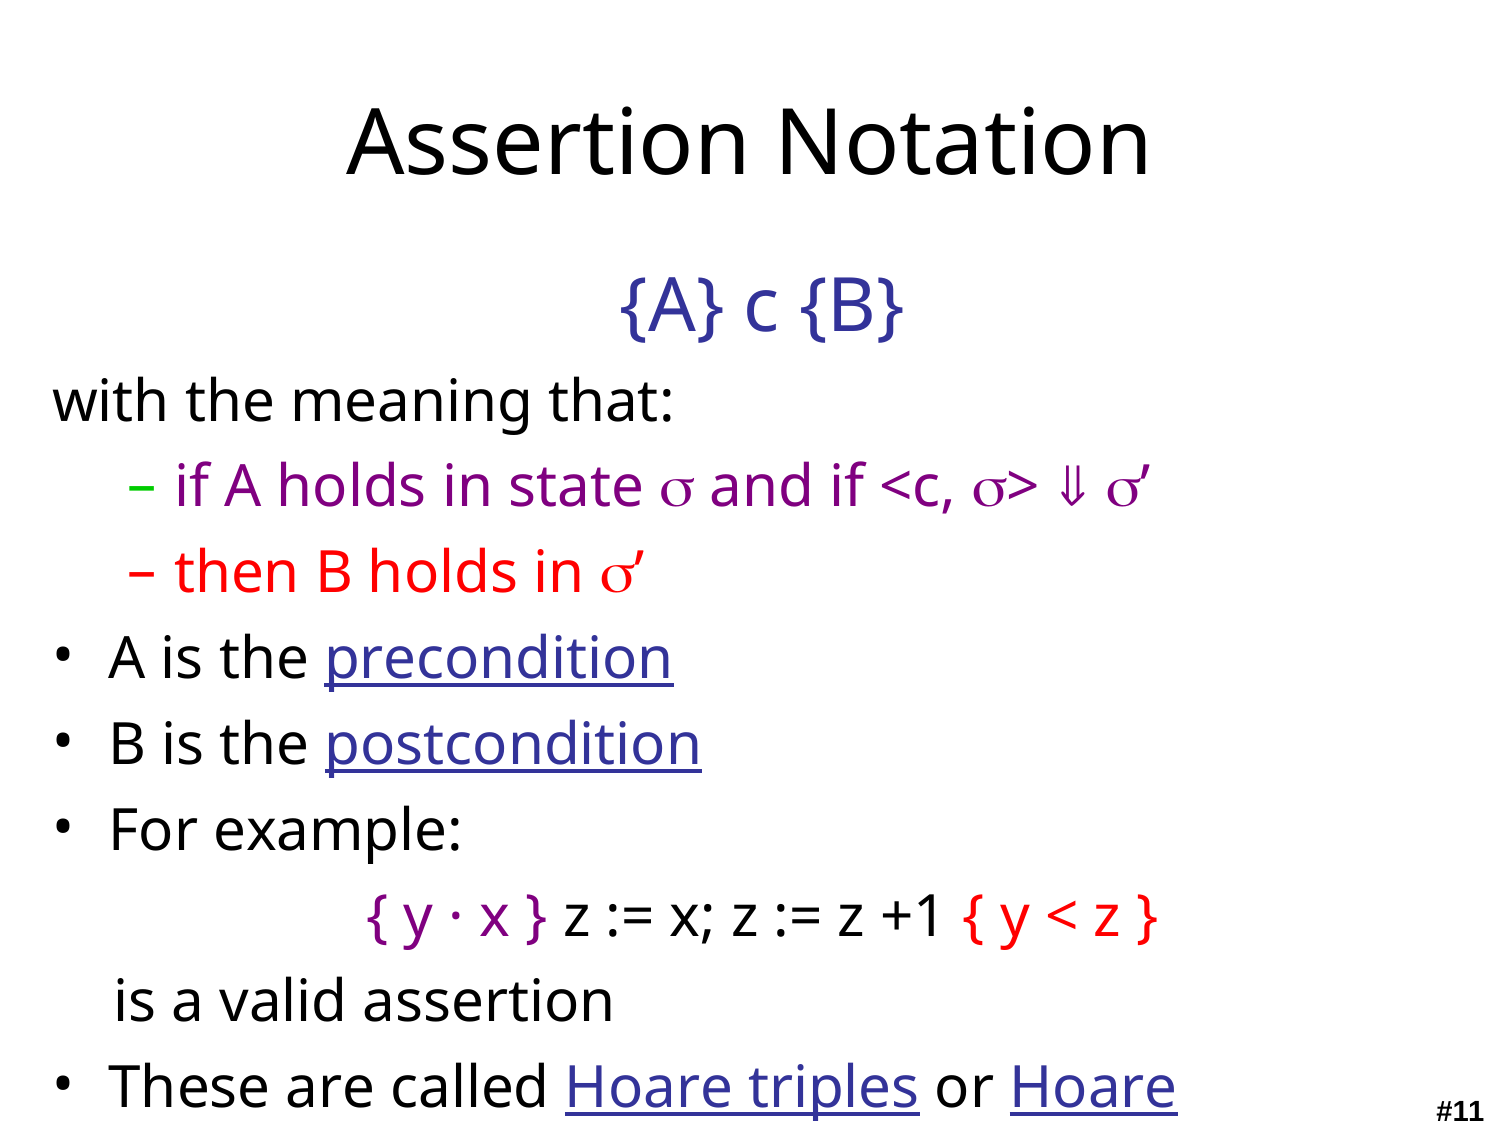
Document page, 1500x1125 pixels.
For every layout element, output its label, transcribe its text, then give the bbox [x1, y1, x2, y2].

list {A} c {B} with the meaning that: if A holds in state  and if <c, >  ’ then B holds in ’ A is the precondition B is the postcondition For example: { y · x } z := x; z := z +1 { y < z } is a valid assertion These are called Hoare triples or Hoare assertions [37, 249, 1488, 1088]
title Assertion Notation [24, 45, 1476, 233]
